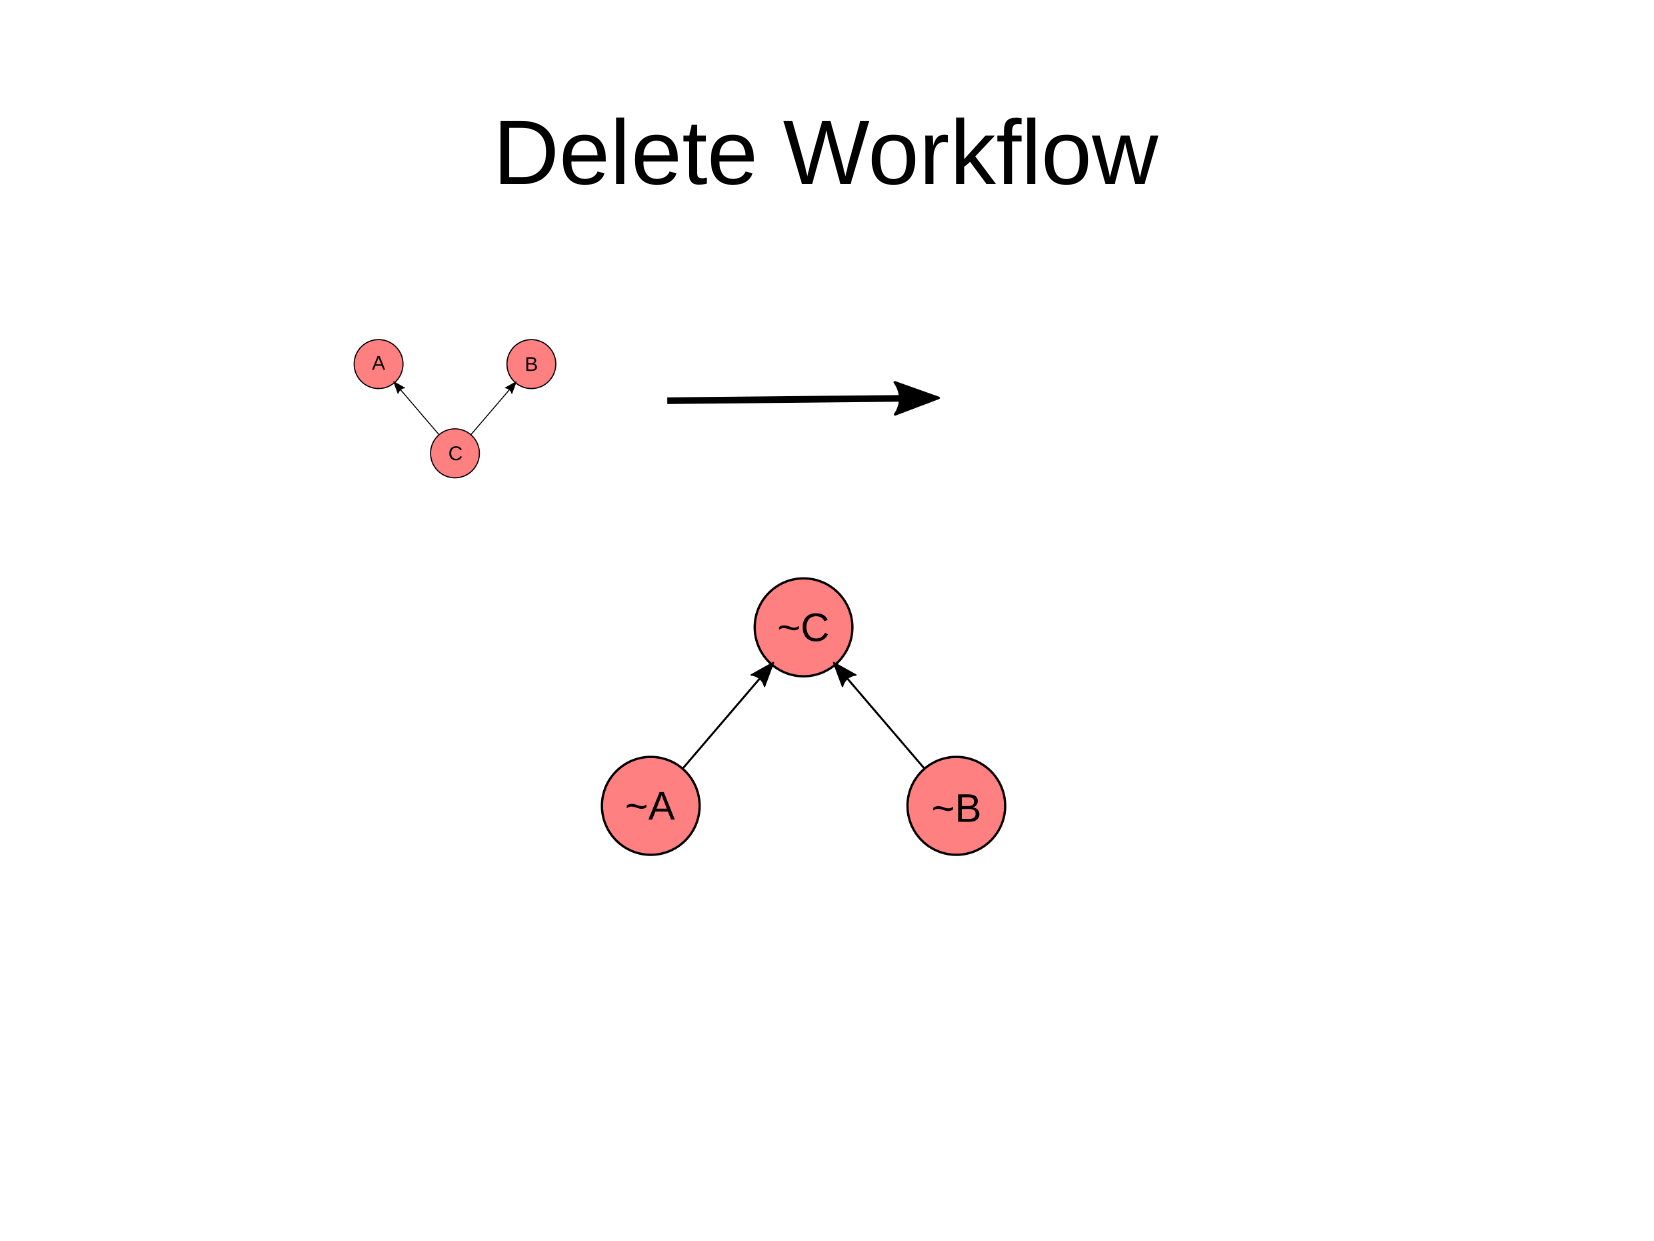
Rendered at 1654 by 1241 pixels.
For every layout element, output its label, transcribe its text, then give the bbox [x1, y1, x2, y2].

picture [187, 290, 1467, 1010]
title Delete Workflow [82, 49, 1571, 257]
